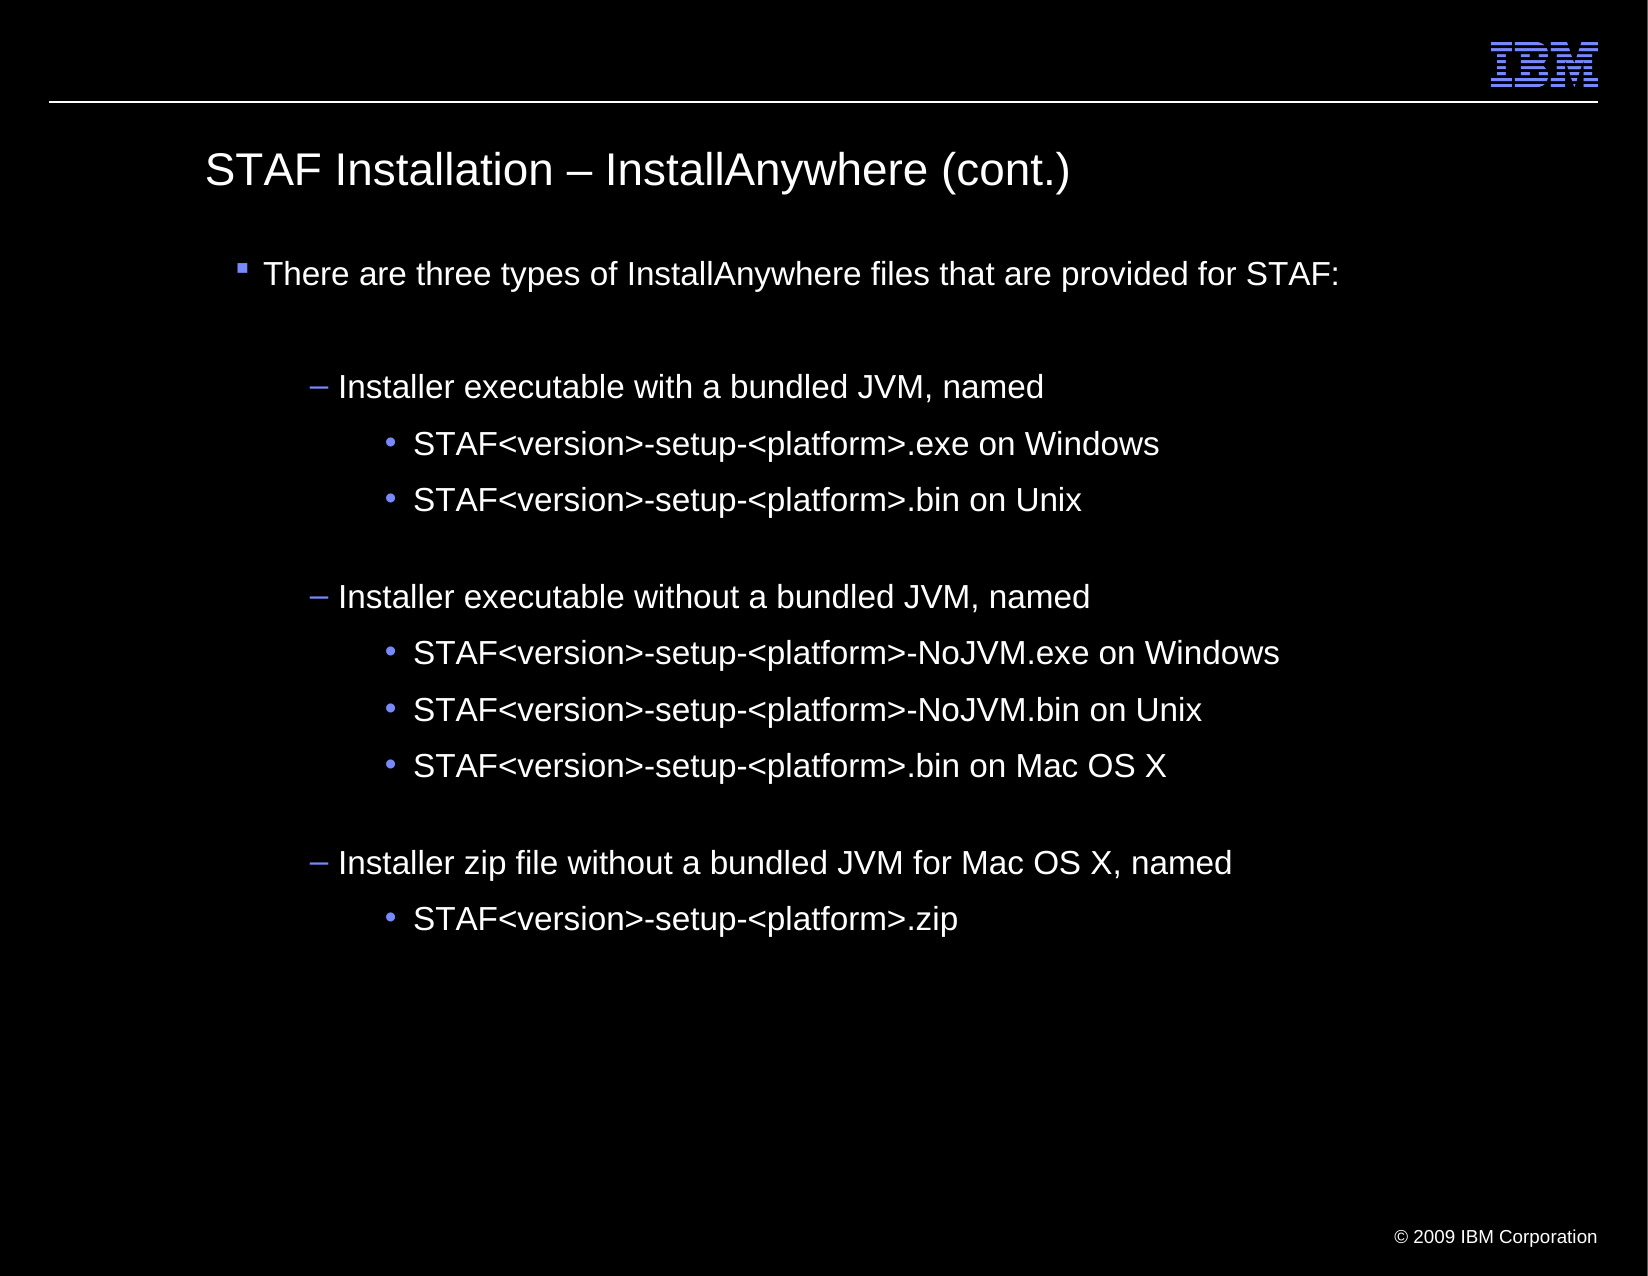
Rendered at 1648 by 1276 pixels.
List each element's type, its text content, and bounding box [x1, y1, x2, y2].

picture [1491, 42, 1598, 87]
text_box There are three types of InstallAnywhere files that are provided for STAF: Installer executable with a bundled JVM, named STAF<version>-setup-<platform>.exe on Windows STAF<version>-setup-<platform>.bin on Unix Installer executable without a bundled JVM, named STAF<version>-setup-<platform>-NoJVM.exe on Windows STAF<version>-setup-<platform>-NoJVM.bin on Unix STAF<version>-setup-<platform>.bin on Mac OS X Installer zip file without a bundled JVM for Mac OS X, named STAF<version>-setup-<platform>.zip [235, 252, 1584, 994]
title STAF Installation – InstallAnywhere (cont.) [188, 137, 1648, 231]
